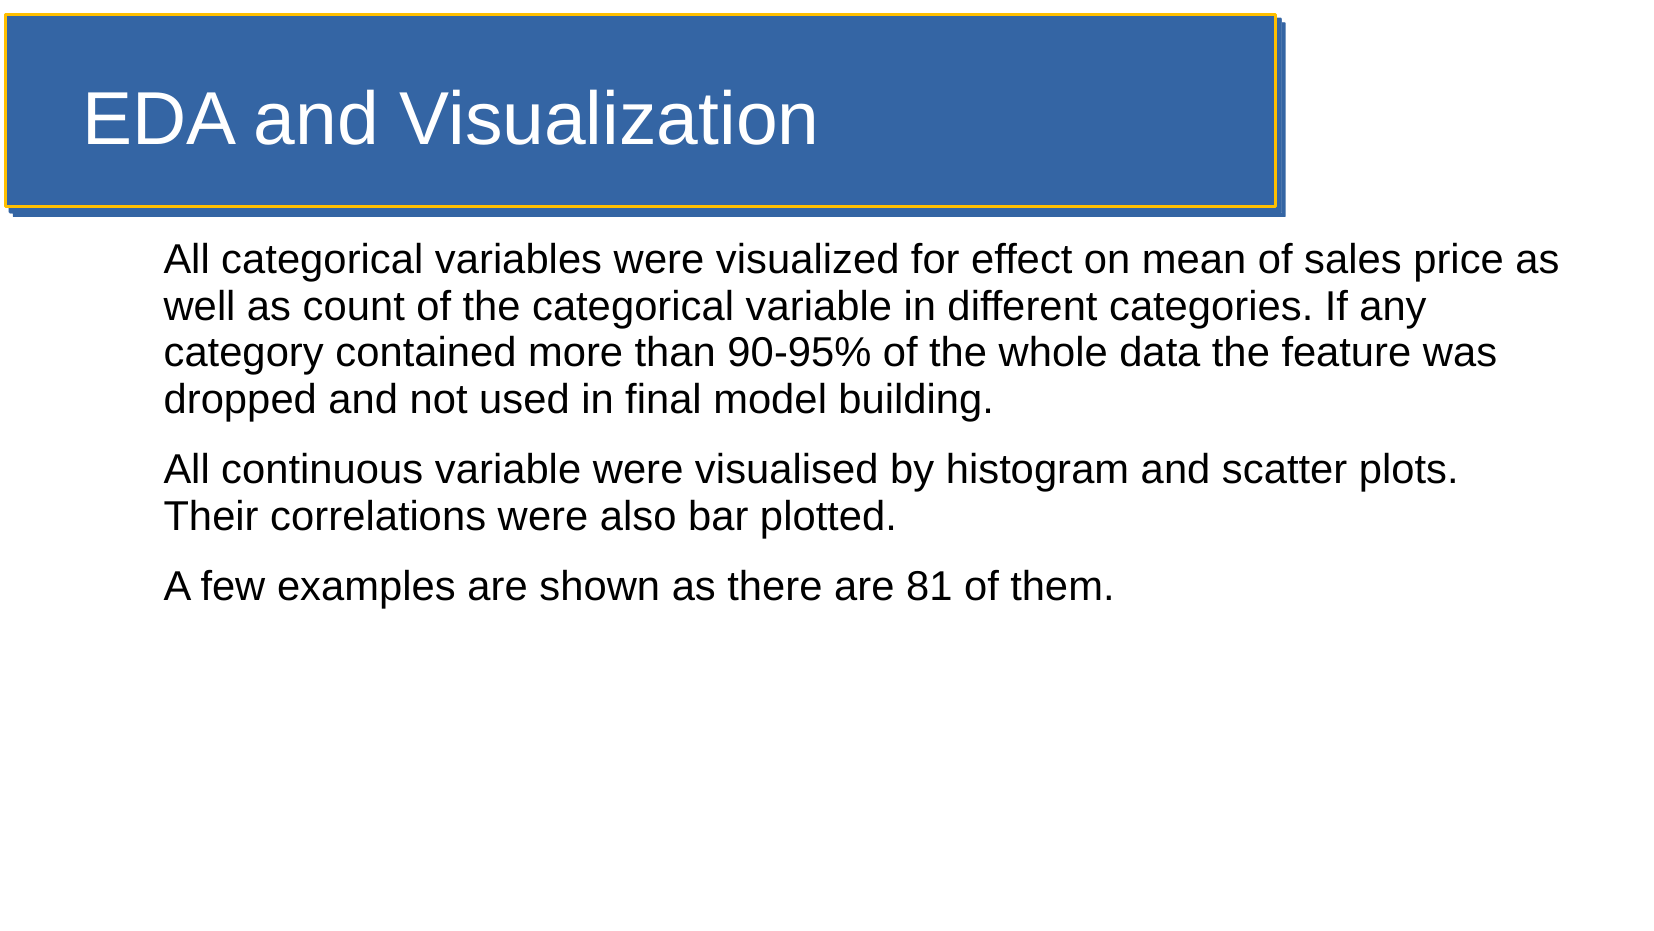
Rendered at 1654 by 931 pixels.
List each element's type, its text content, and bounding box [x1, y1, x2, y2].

list All categorical variables were visualized for effect on mean of sales price as well as count of the categorical variable in different categories. If any category contained more than 90-95% of the whole data the feature was dropped and not used in final model building. All continuous variable were visualised by histogram and scatter plots. Their correlations were also bar plotted. A few examples are shown as there are 81 of them. [88, 236, 1565, 798]
title EDA and Visualization [82, 44, 1235, 192]
